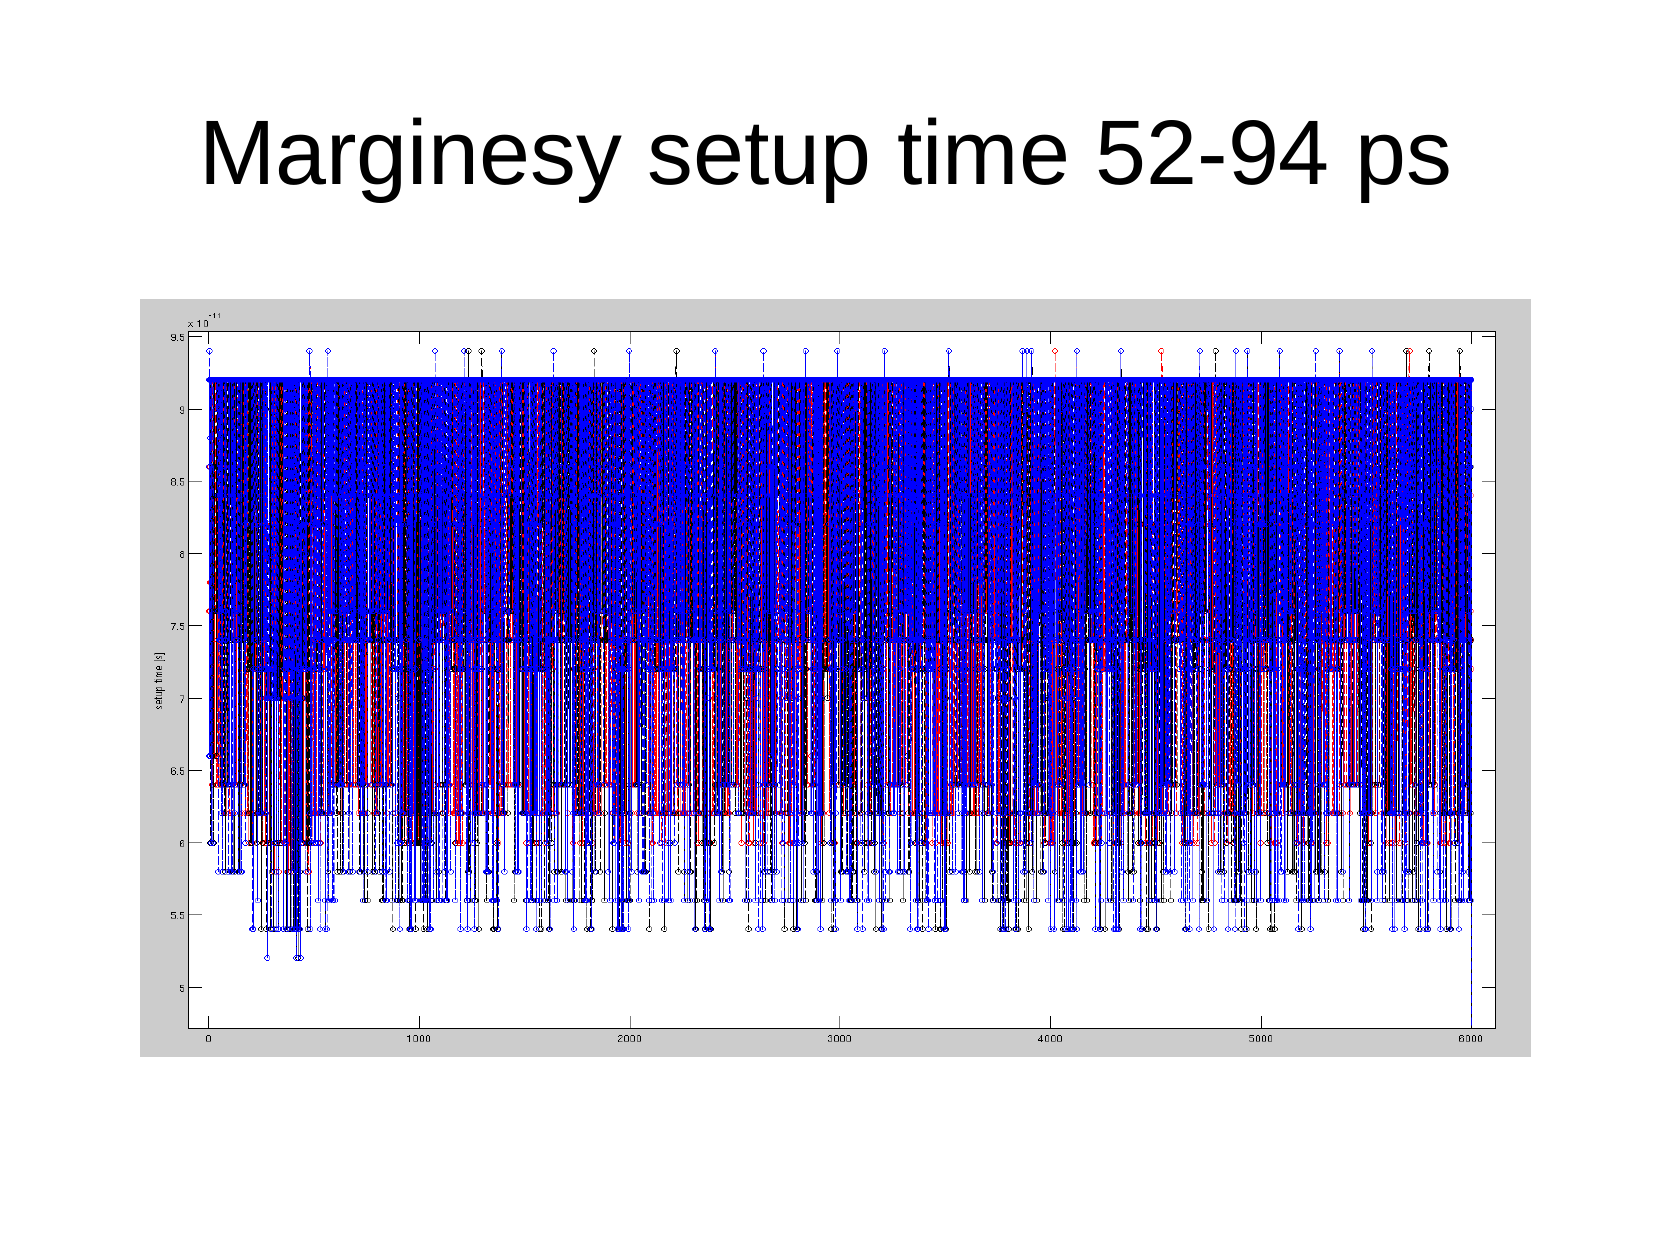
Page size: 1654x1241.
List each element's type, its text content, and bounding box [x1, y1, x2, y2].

picture [140, 299, 1531, 1057]
title Marginesy setup time 52-94 ps [82, 49, 1571, 257]
